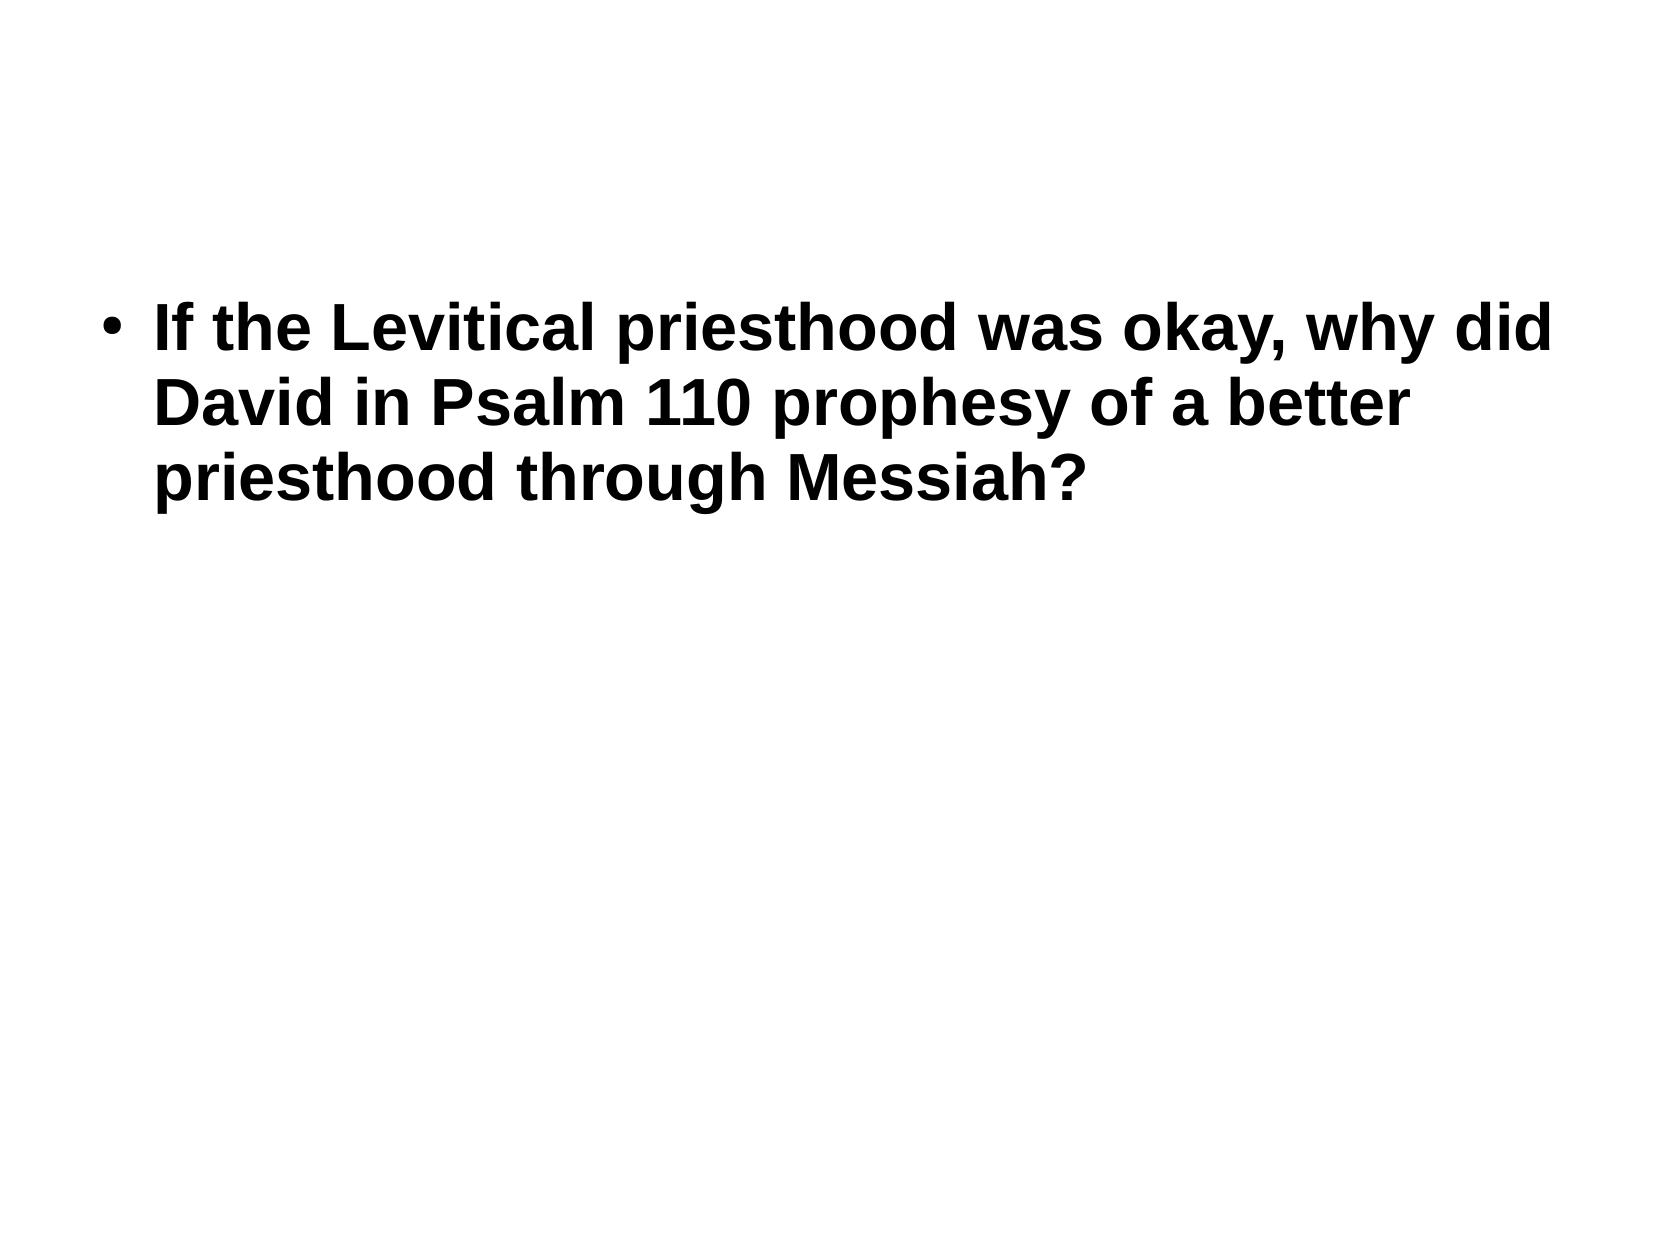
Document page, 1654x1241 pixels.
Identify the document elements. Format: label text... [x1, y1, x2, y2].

list If the Levitical priesthood was okay, why did David in Psalm 110 prophesy of a better priesthood through Messiah? [82, 290, 1571, 1109]
